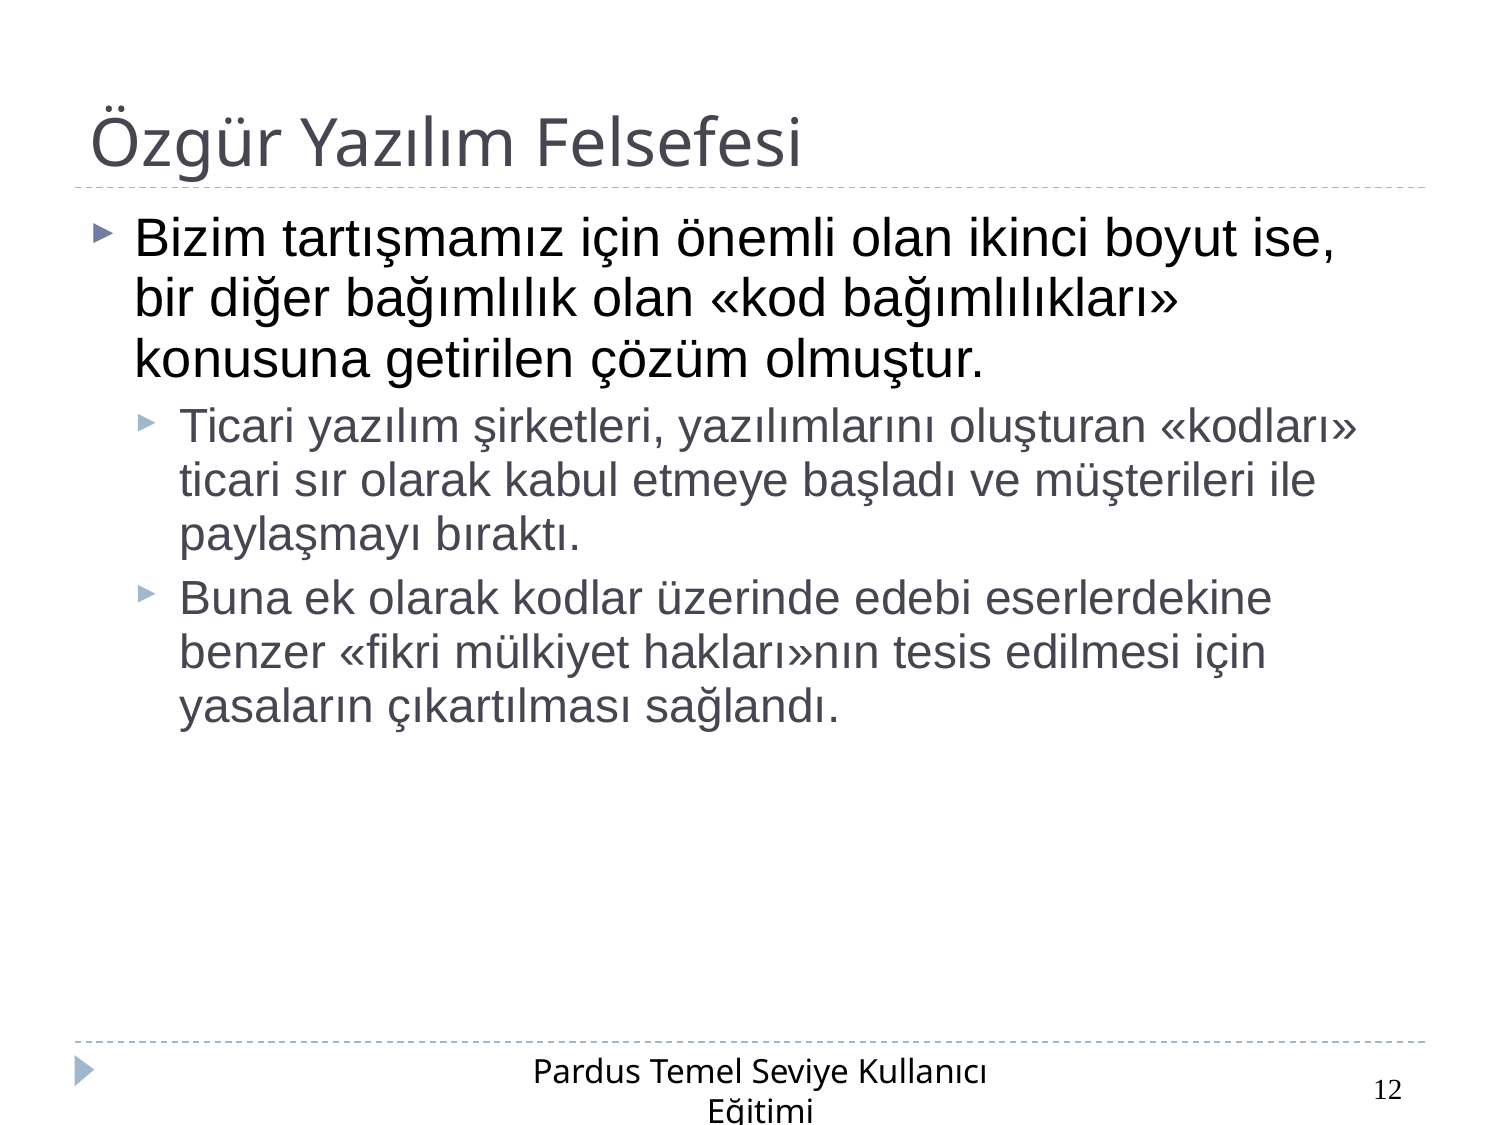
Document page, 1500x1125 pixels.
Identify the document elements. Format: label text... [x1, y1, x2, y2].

title Özgür Yazılım Felsefesi [75, 24, 1425, 188]
list Bizim tartışmamız için önemli olan ikinci boyut ise, bir diğer bağımlılık olan «kod bağımlılıkları» konusuna getirilen çözüm olmuştur. Ticari yazılım şirketleri, yazılımlarını oluşturan «kodları» ticari sır olarak kabul etmeye başladı ve müşterileri ile paylaşmayı bıraktı. Buna ek olarak kodlar üzerinde edebi eserlerdekine benzer «fikri mülkiyet hakları»nın tesis edilmesi için yasaların çıkartılması sağlandı. [75, 200, 1425, 1010]
